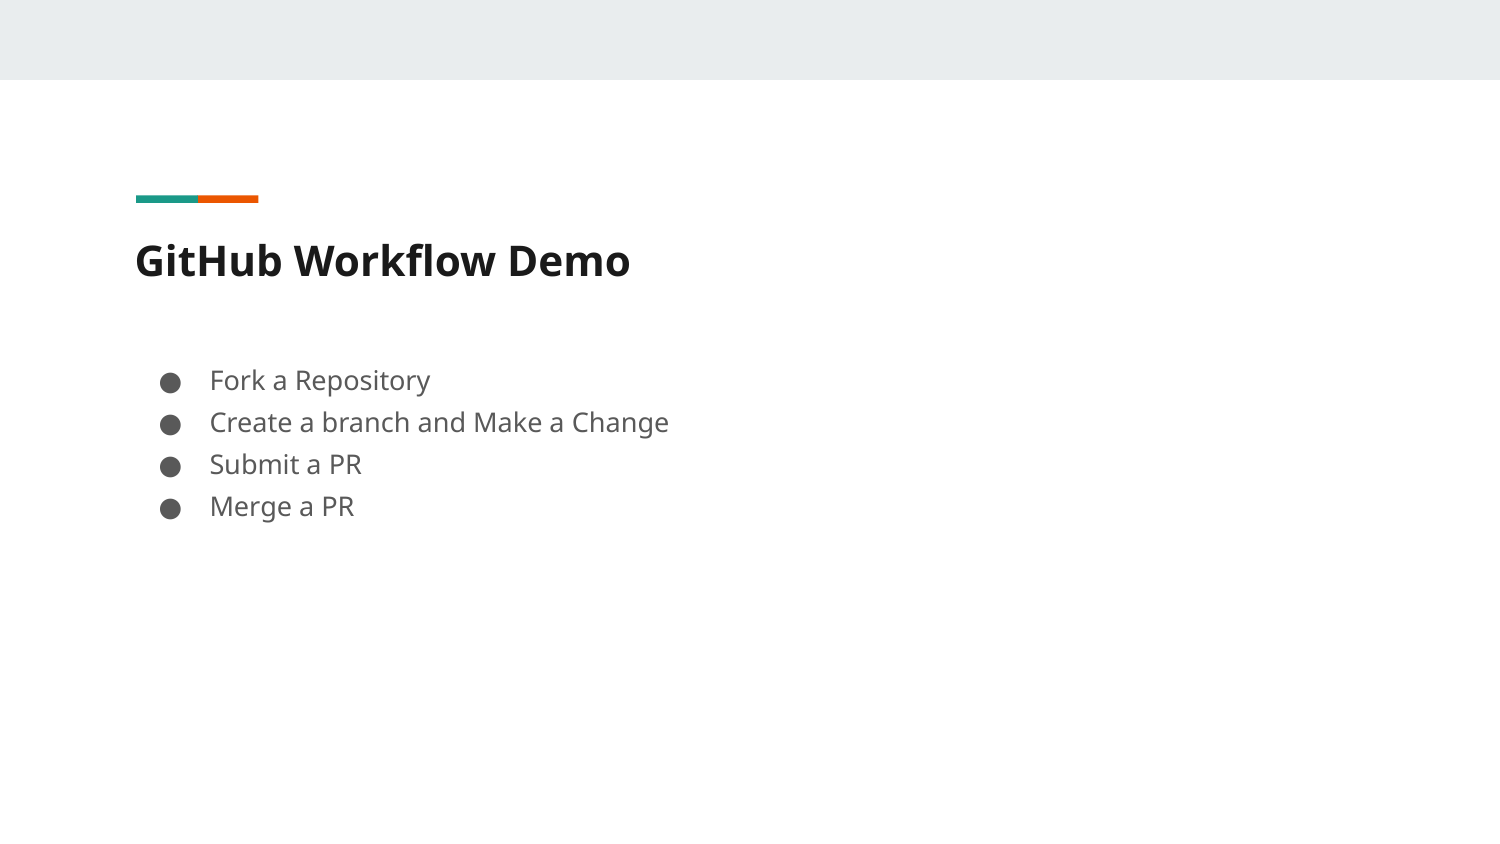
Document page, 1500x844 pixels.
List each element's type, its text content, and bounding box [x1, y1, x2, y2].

list Fork a Repository Create a branch and Make a Change Submit a PR Merge a PR [119, 341, 1381, 712]
title GitHub Workflow Demo [119, 216, 1381, 305]
